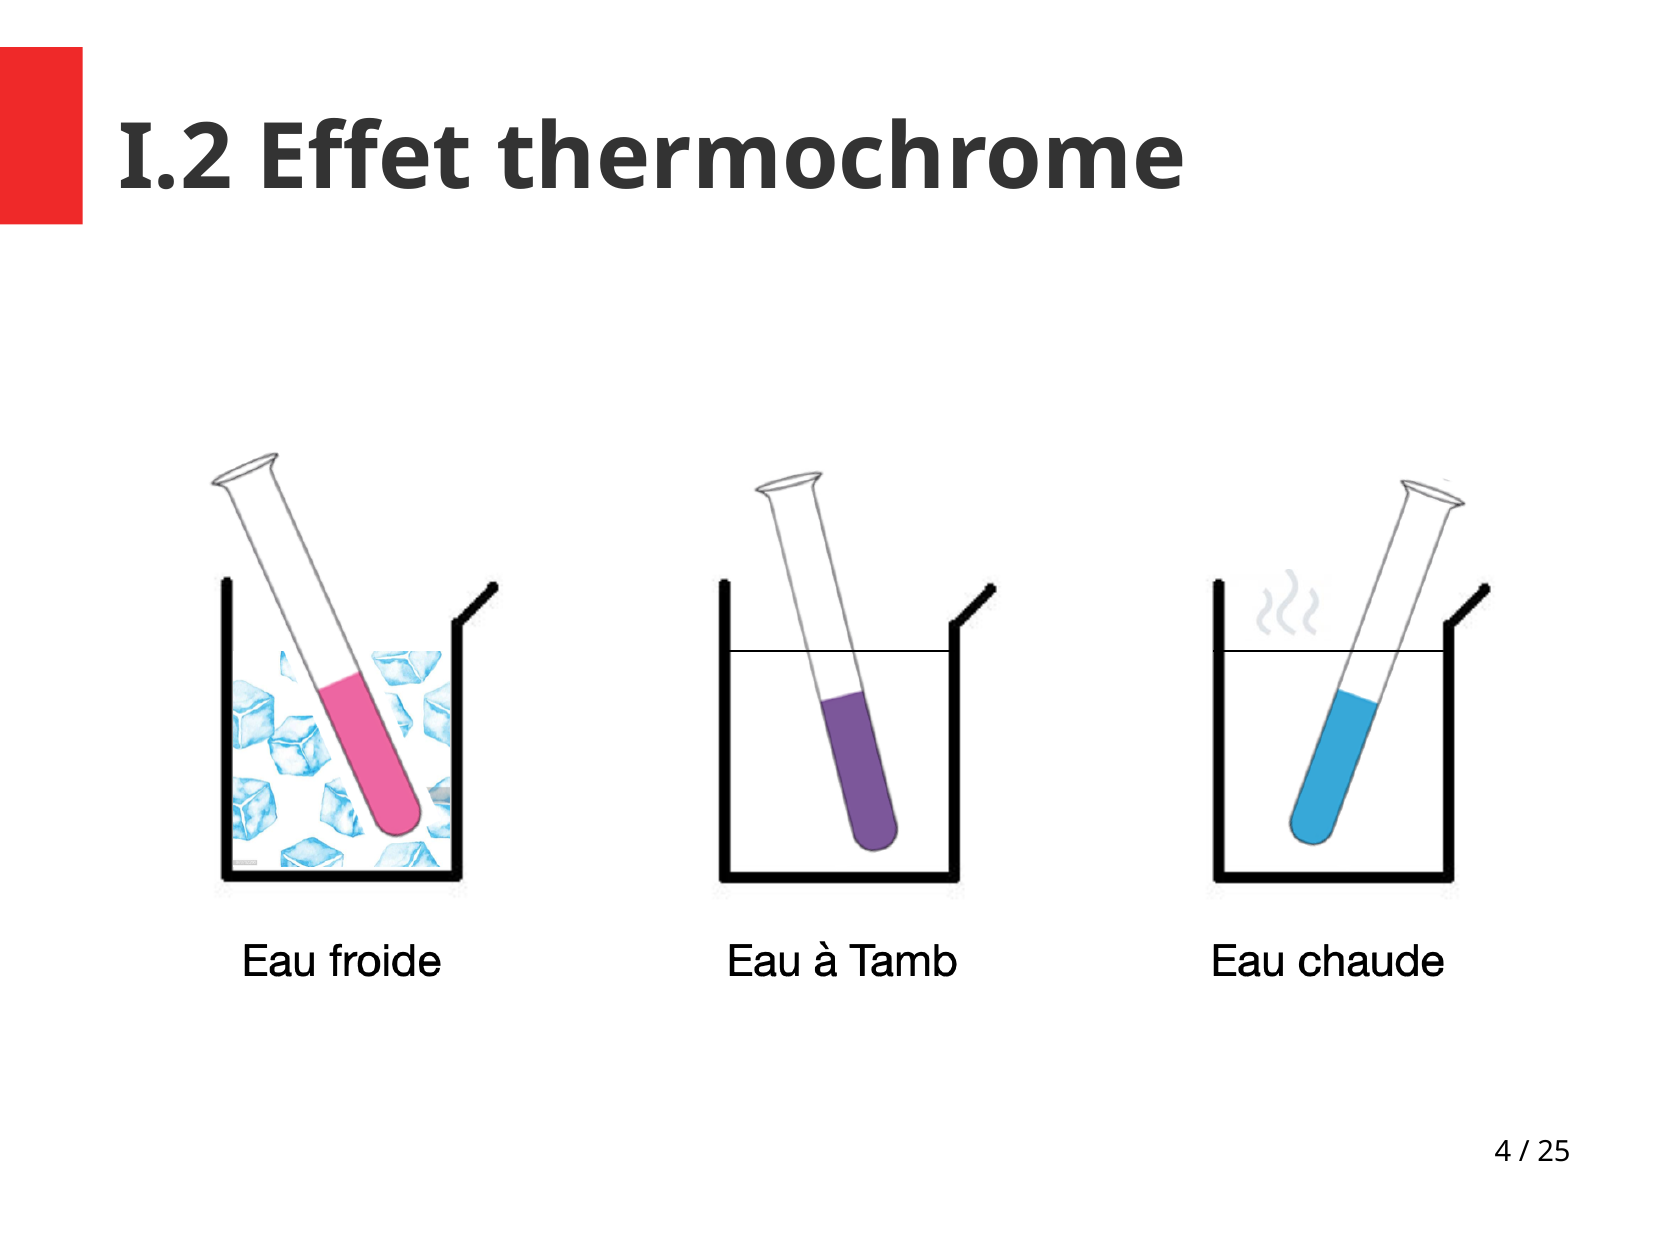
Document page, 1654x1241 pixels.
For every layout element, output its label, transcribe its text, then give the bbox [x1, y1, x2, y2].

picture [141, 419, 1555, 1028]
title I.2 Effet thermochrome [118, 49, 1571, 257]
